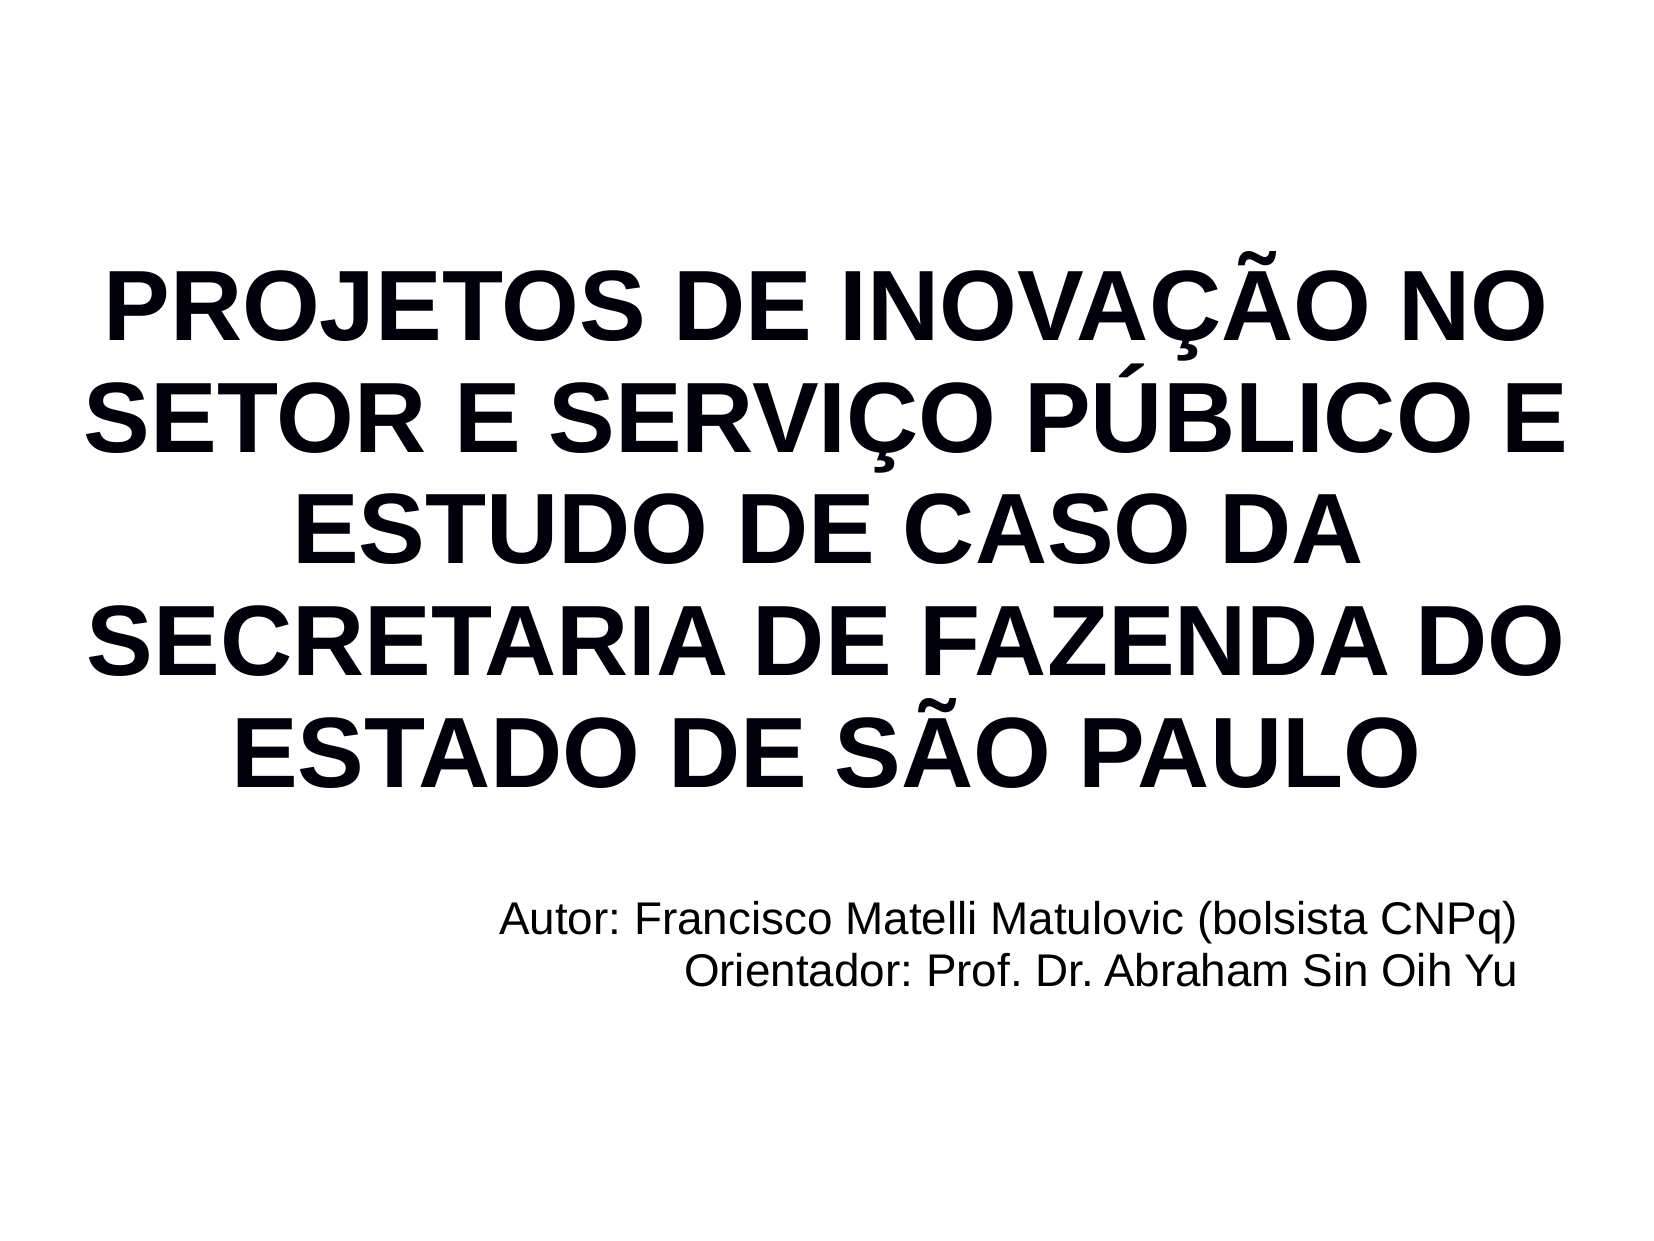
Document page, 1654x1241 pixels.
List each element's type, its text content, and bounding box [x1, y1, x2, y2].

text_box Autor: Francisco Matelli Matulovic (bolsista CNPq) Orientador: Prof. Dr. Abraham Sin Oih Yu [484, 885, 1534, 1004]
subtitle PROJETOS DE Inovação NO SETOR E SERVIÇO PÚBLICO e estudo de caso da Secretaria DE FAZENDA do Estado de São Paulo [82, 49, 1571, 1010]
